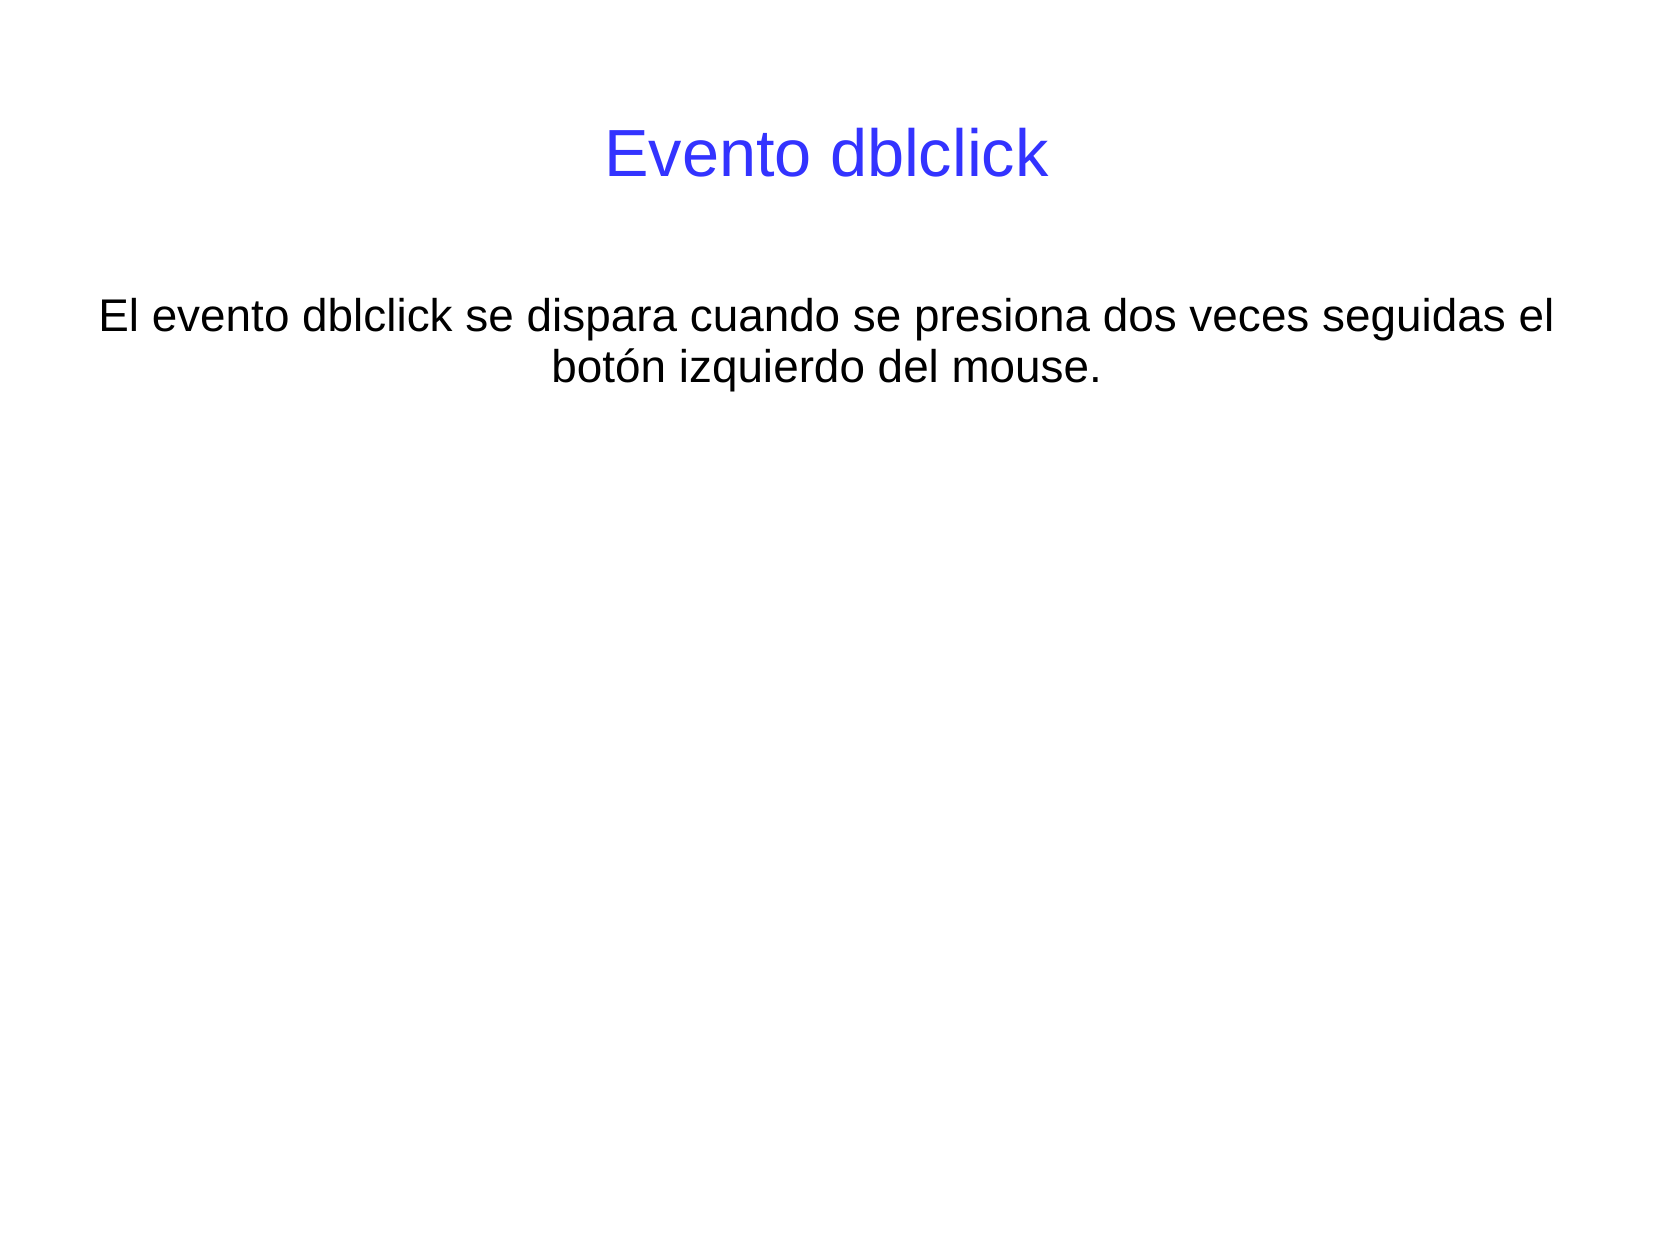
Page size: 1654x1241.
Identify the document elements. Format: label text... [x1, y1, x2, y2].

list El evento dblclick se dispara cuando se presiona dos veces seguidas el botón izquierdo del mouse. [82, 290, 1571, 1010]
title Evento dblclick [82, 49, 1571, 257]
